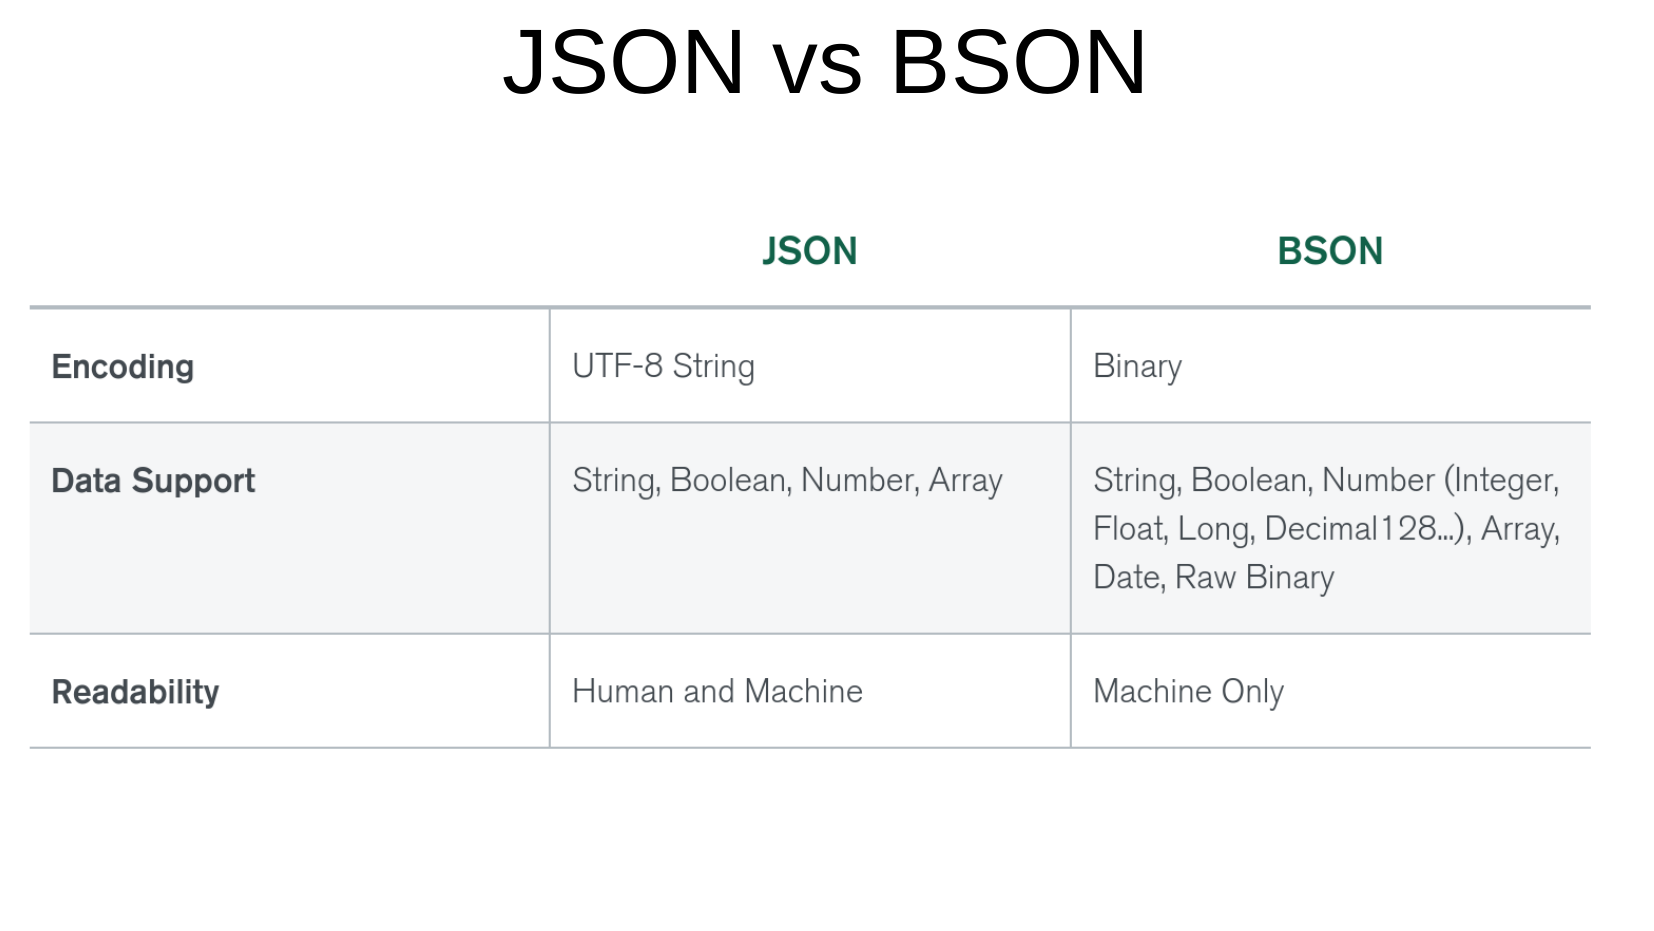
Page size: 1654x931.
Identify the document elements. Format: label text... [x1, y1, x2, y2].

title JSON vs BSON [82, 0, 1571, 140]
picture [0, 187, 1651, 771]
